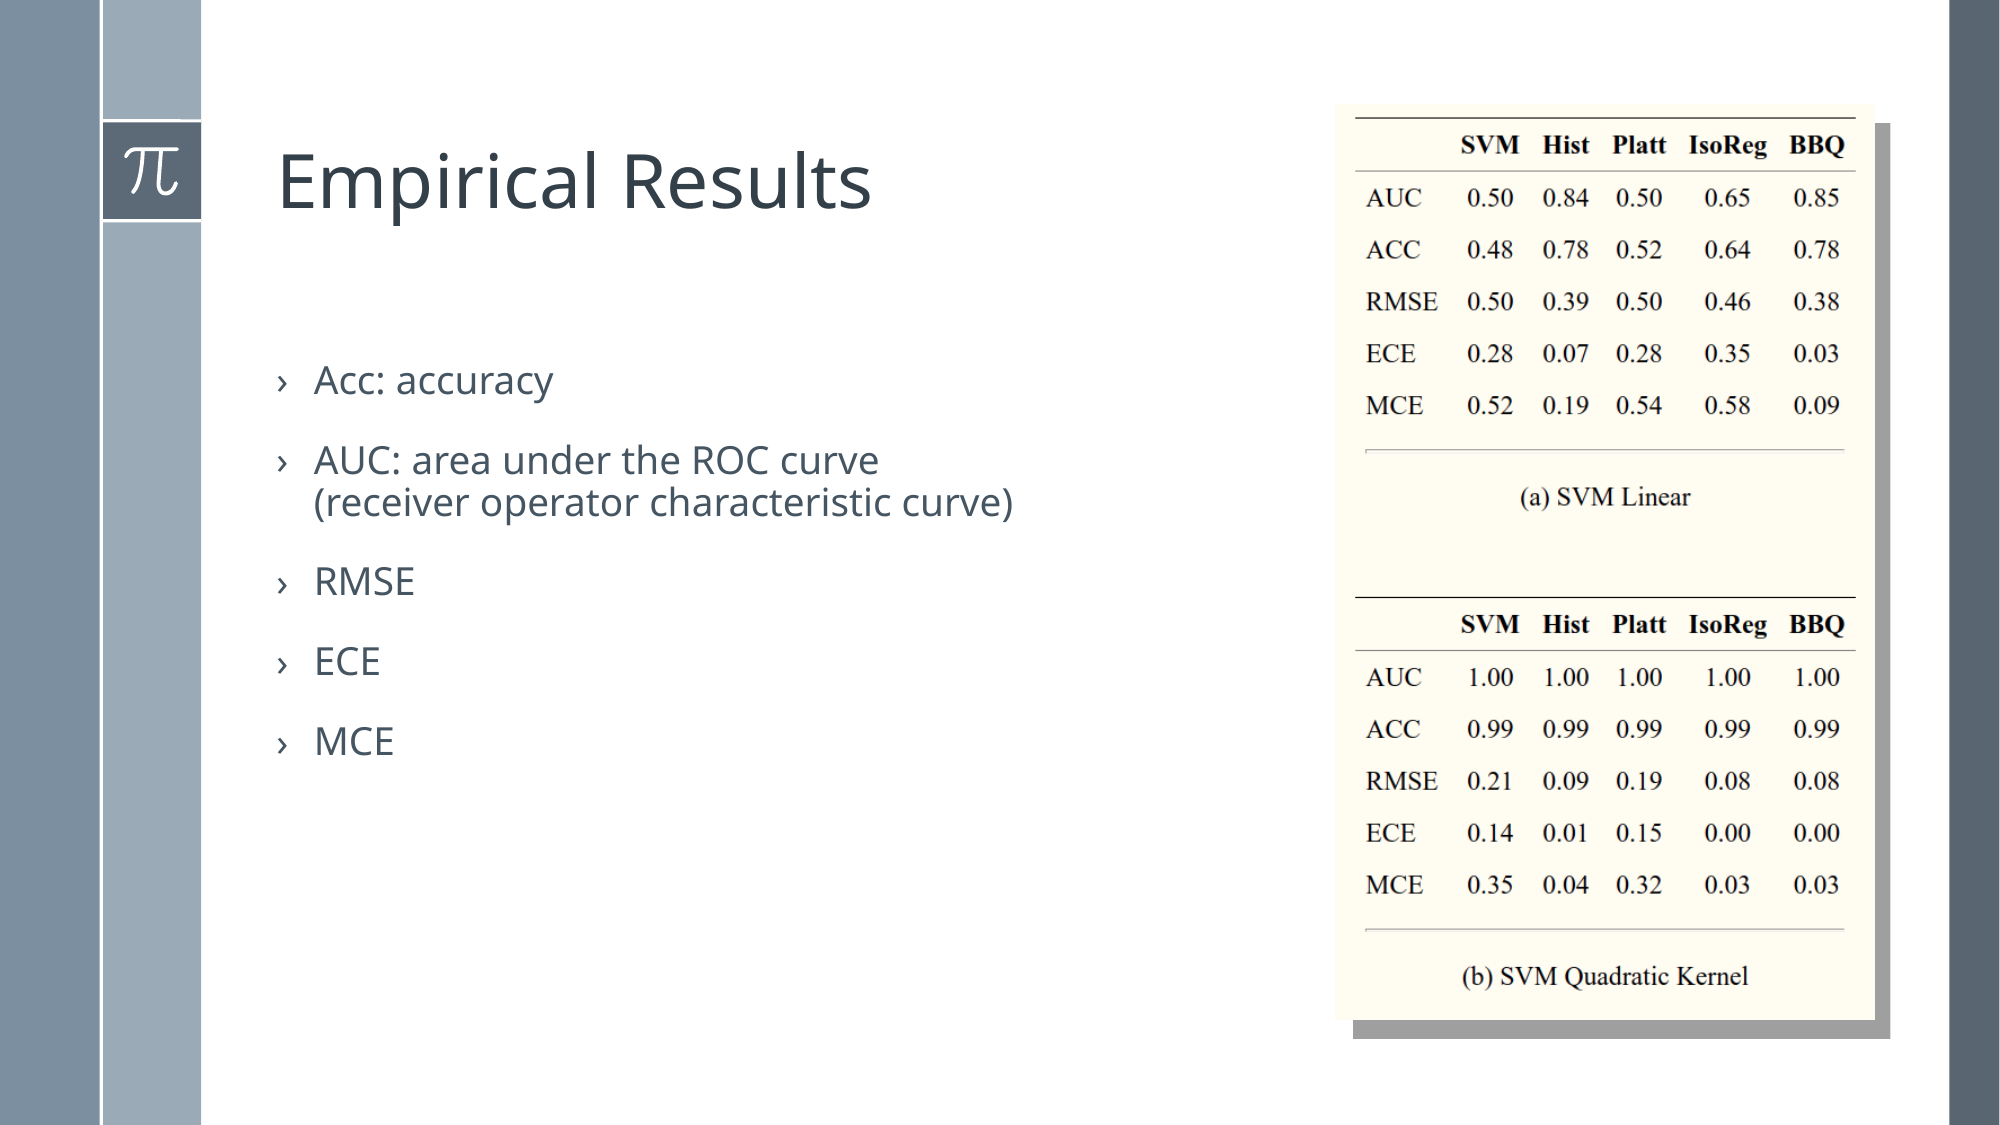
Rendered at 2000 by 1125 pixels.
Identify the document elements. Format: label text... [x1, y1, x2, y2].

text_box Empirical Results [261, 29, 1867, 233]
picture [1335, 104, 1876, 1021]
text_box Acc: accuracy AUC: area under the ROC curve (receiver operator characteristic curve) RMSE ECE MCE [261, 262, 1036, 780]
